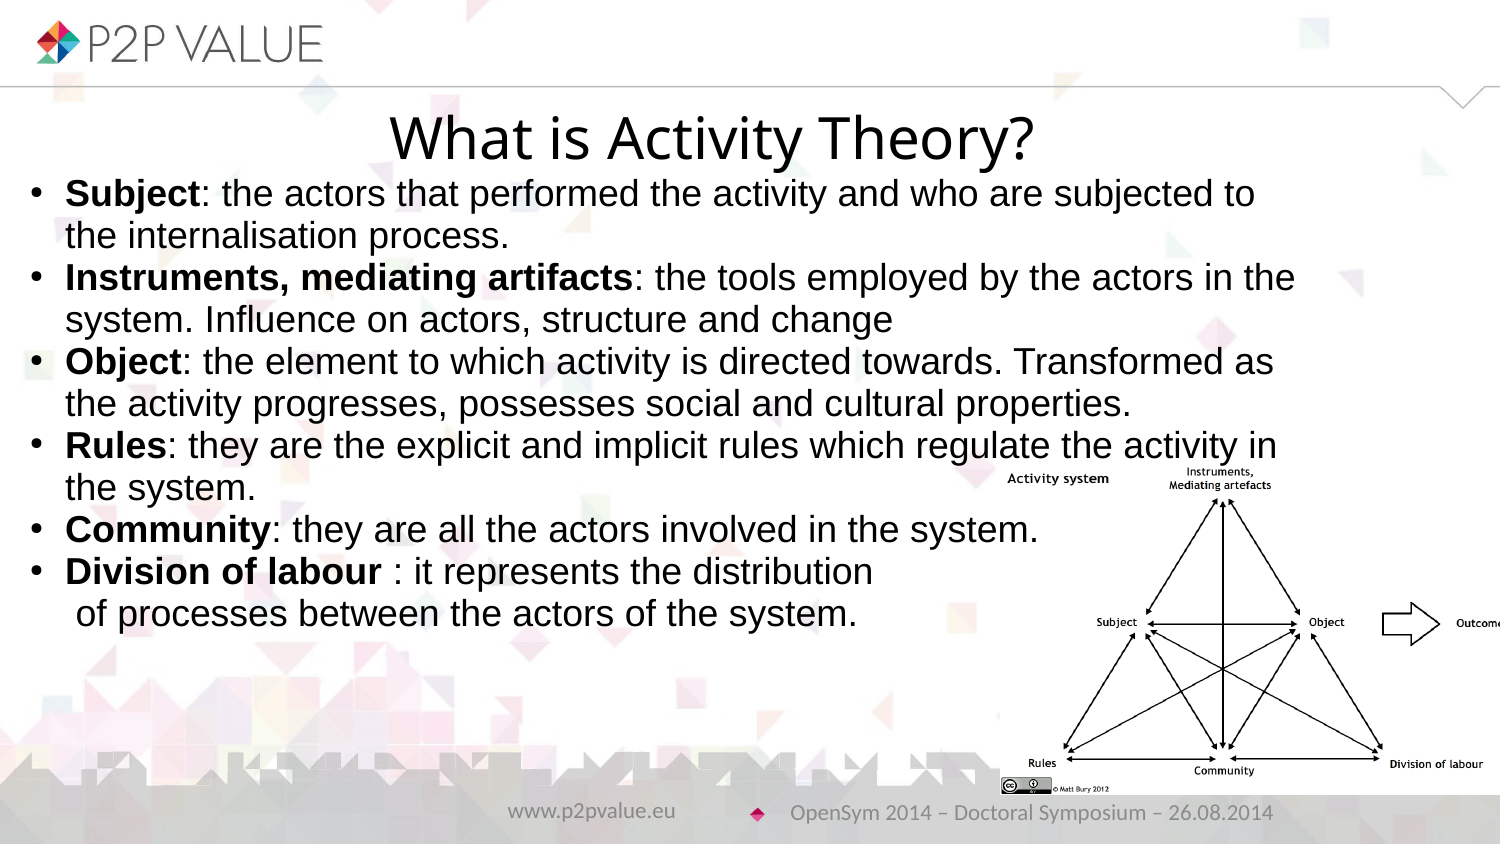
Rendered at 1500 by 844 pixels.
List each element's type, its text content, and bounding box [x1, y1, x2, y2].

text_box OpenSym 2014 – Doctoral Symposium – 26.08.2014 [777, 788, 1470, 834]
picture [0, 0, 1500, 844]
text_box www.p2pvalue.eu [501, 789, 720, 829]
text_box Subject: the actors that performed the activity and who are subjected to the internalisation process. Instruments, mediating artifacts: the tools employed by the actors in the system. Influence on actors, structure and change Object: the element to which activity is directed towards. Transformed as the activity progresses, possesses social and cultural properties. Rules: they are the explicit and implicit rules which regulate the activity in the system. Community: they are all the actors involved in the system. Division of labour : it represents the distribution of processes between the actors of the system. [15, 165, 1321, 781]
title What is Activity Theory? [60, 92, 1366, 181]
